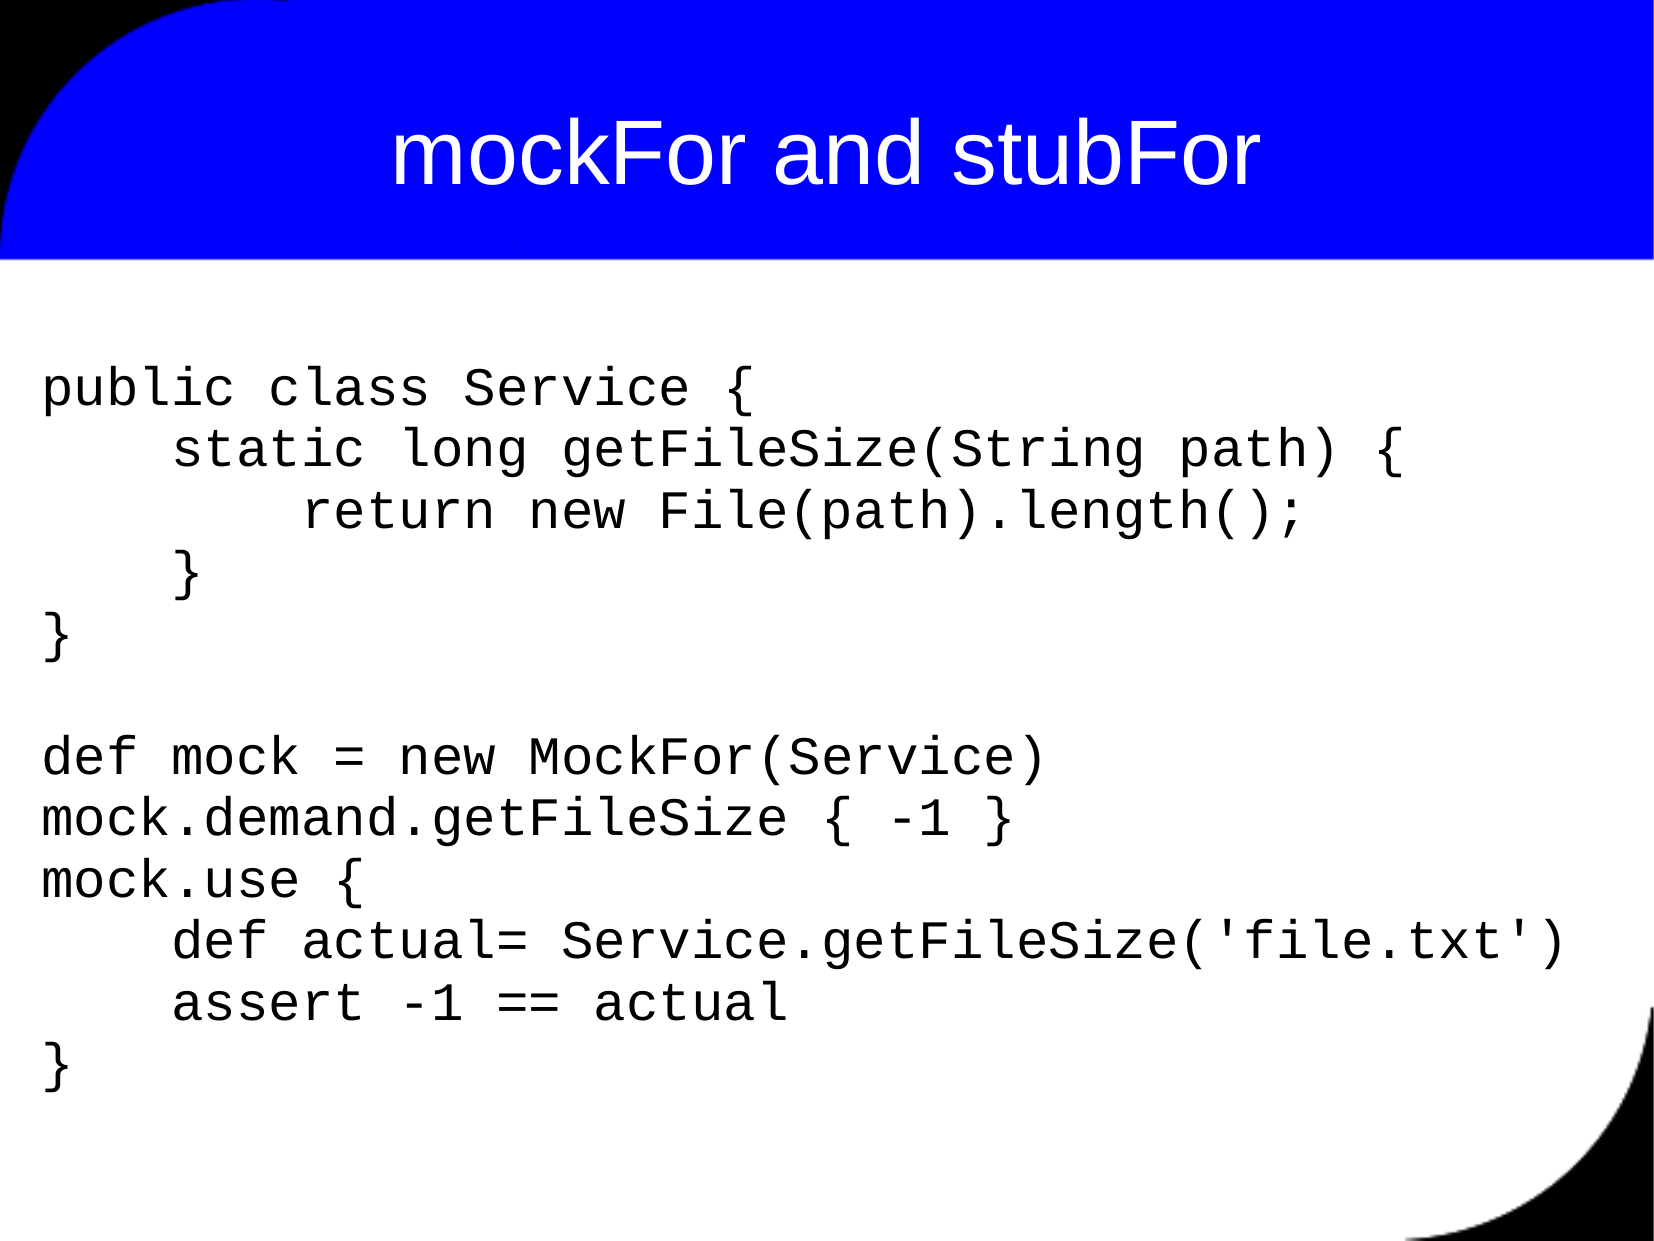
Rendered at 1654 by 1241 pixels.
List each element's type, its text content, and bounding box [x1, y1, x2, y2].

title mockFor and stubFor [82, 56, 1571, 250]
subtitle public class Service { static long getFileSize(String path) { return new File(path).length(); } } def mock = new MockFor(Service) mock.demand.getFileSize { -1 } mock.use { def actual= Service.getFileSize('file.txt') assert -1 == actual } [41, 327, 1613, 1131]
picture [0, 0, 1654, 1241]
